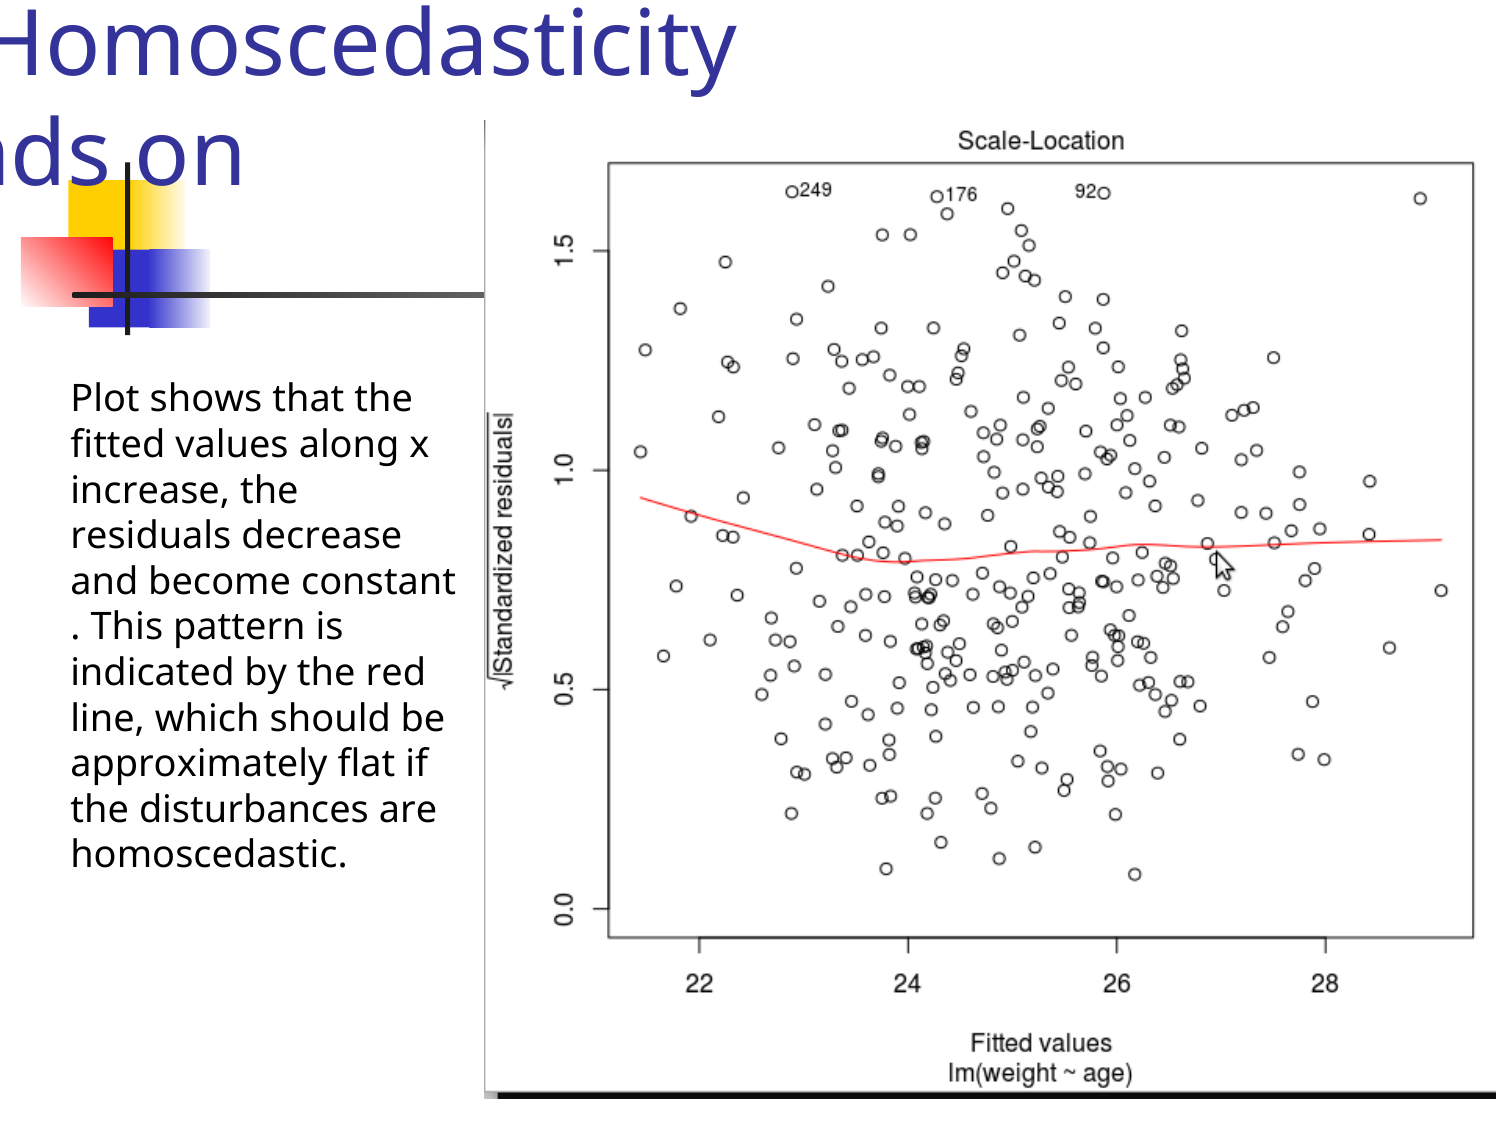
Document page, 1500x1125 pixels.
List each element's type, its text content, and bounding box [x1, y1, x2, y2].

list Plot shows that the fitted values along x increase, the residuals decrease and become constant . This pattern is indicated by the red line, which should be approximately flat if the disturbances are homoscedastic. [23, 366, 473, 922]
title Homoscedasticity Hands on [0, 0, 1099, 212]
picture [484, 120, 1496, 1099]
